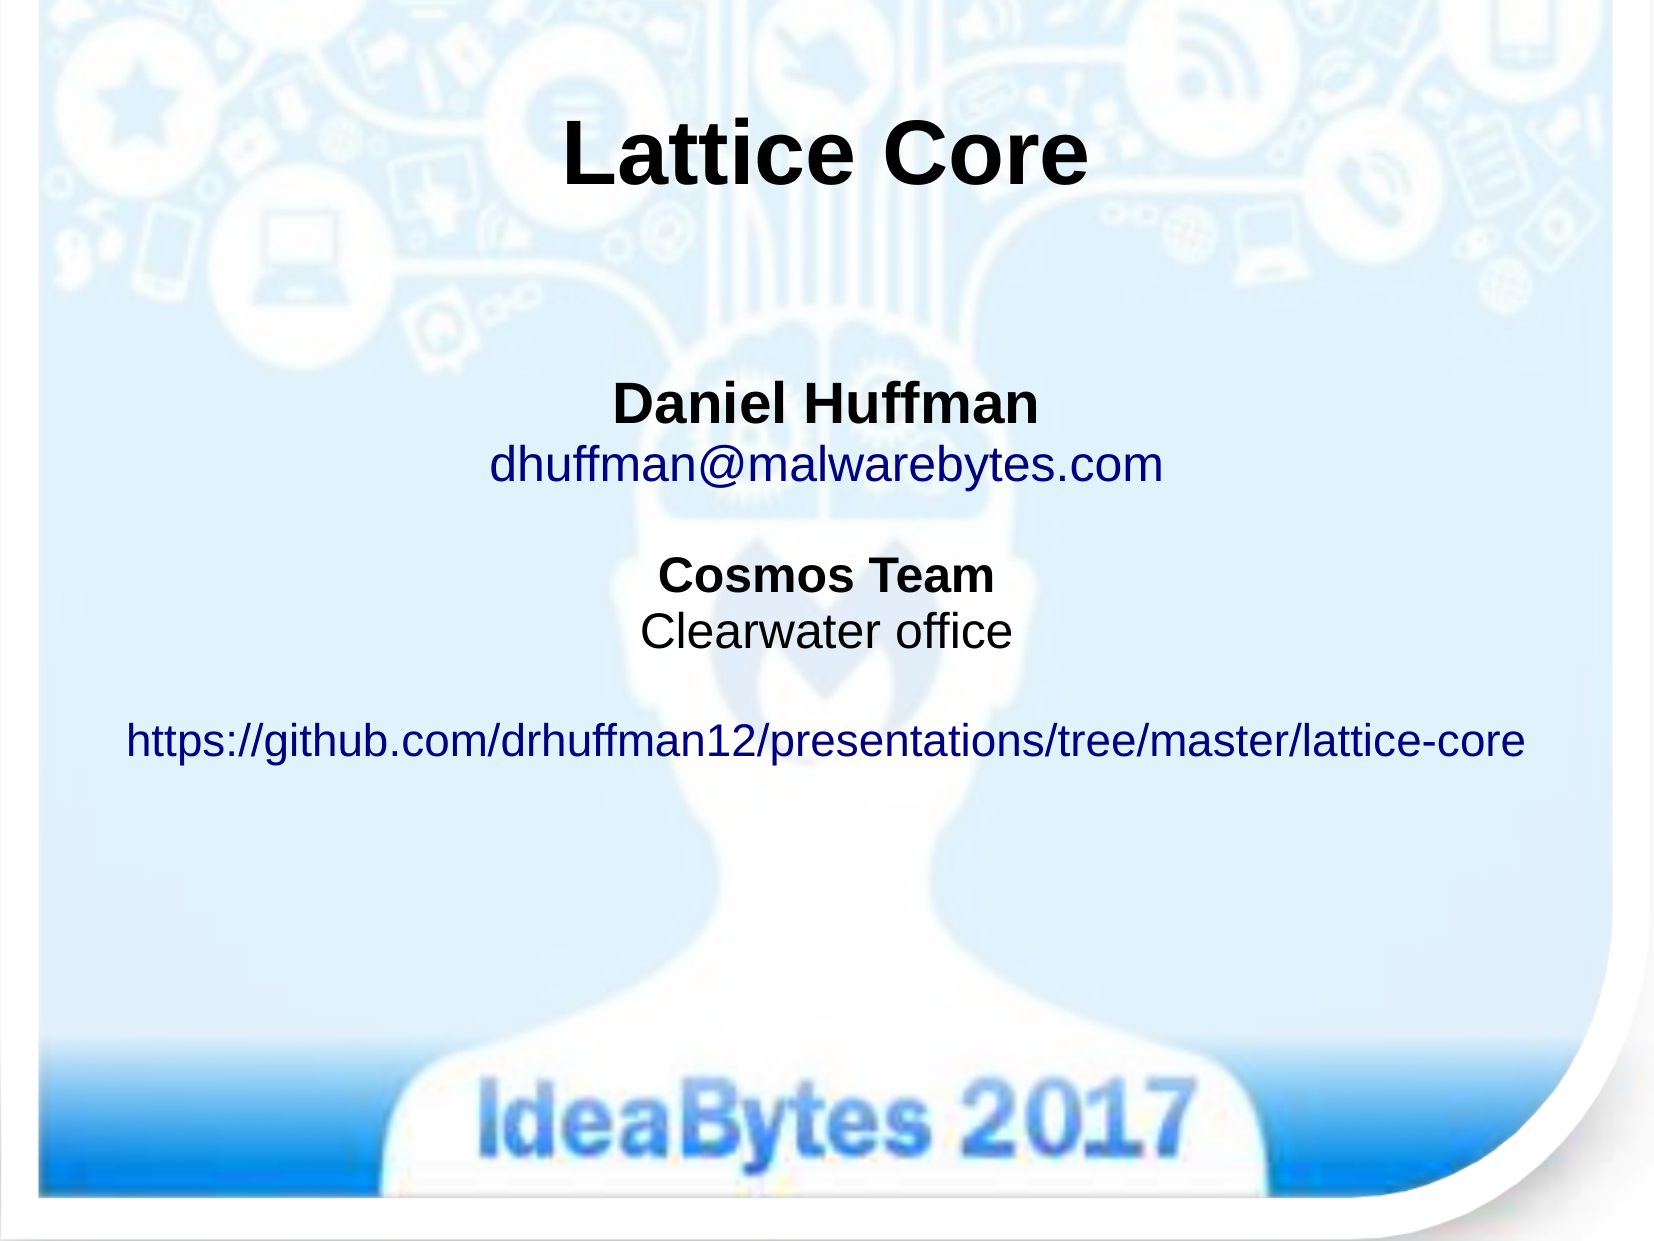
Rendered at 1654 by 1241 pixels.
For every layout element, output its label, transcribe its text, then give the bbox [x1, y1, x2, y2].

picture [0, 0, 1654, 1241]
subtitle Daniel Huffman dhuffman@malwarebytes.com Cosmos Team Clearwater office https://github.com/drhuffman12/presentations/tree/master/lattice-core [82, 290, 1571, 1010]
title Lattice Core [82, 49, 1571, 257]
